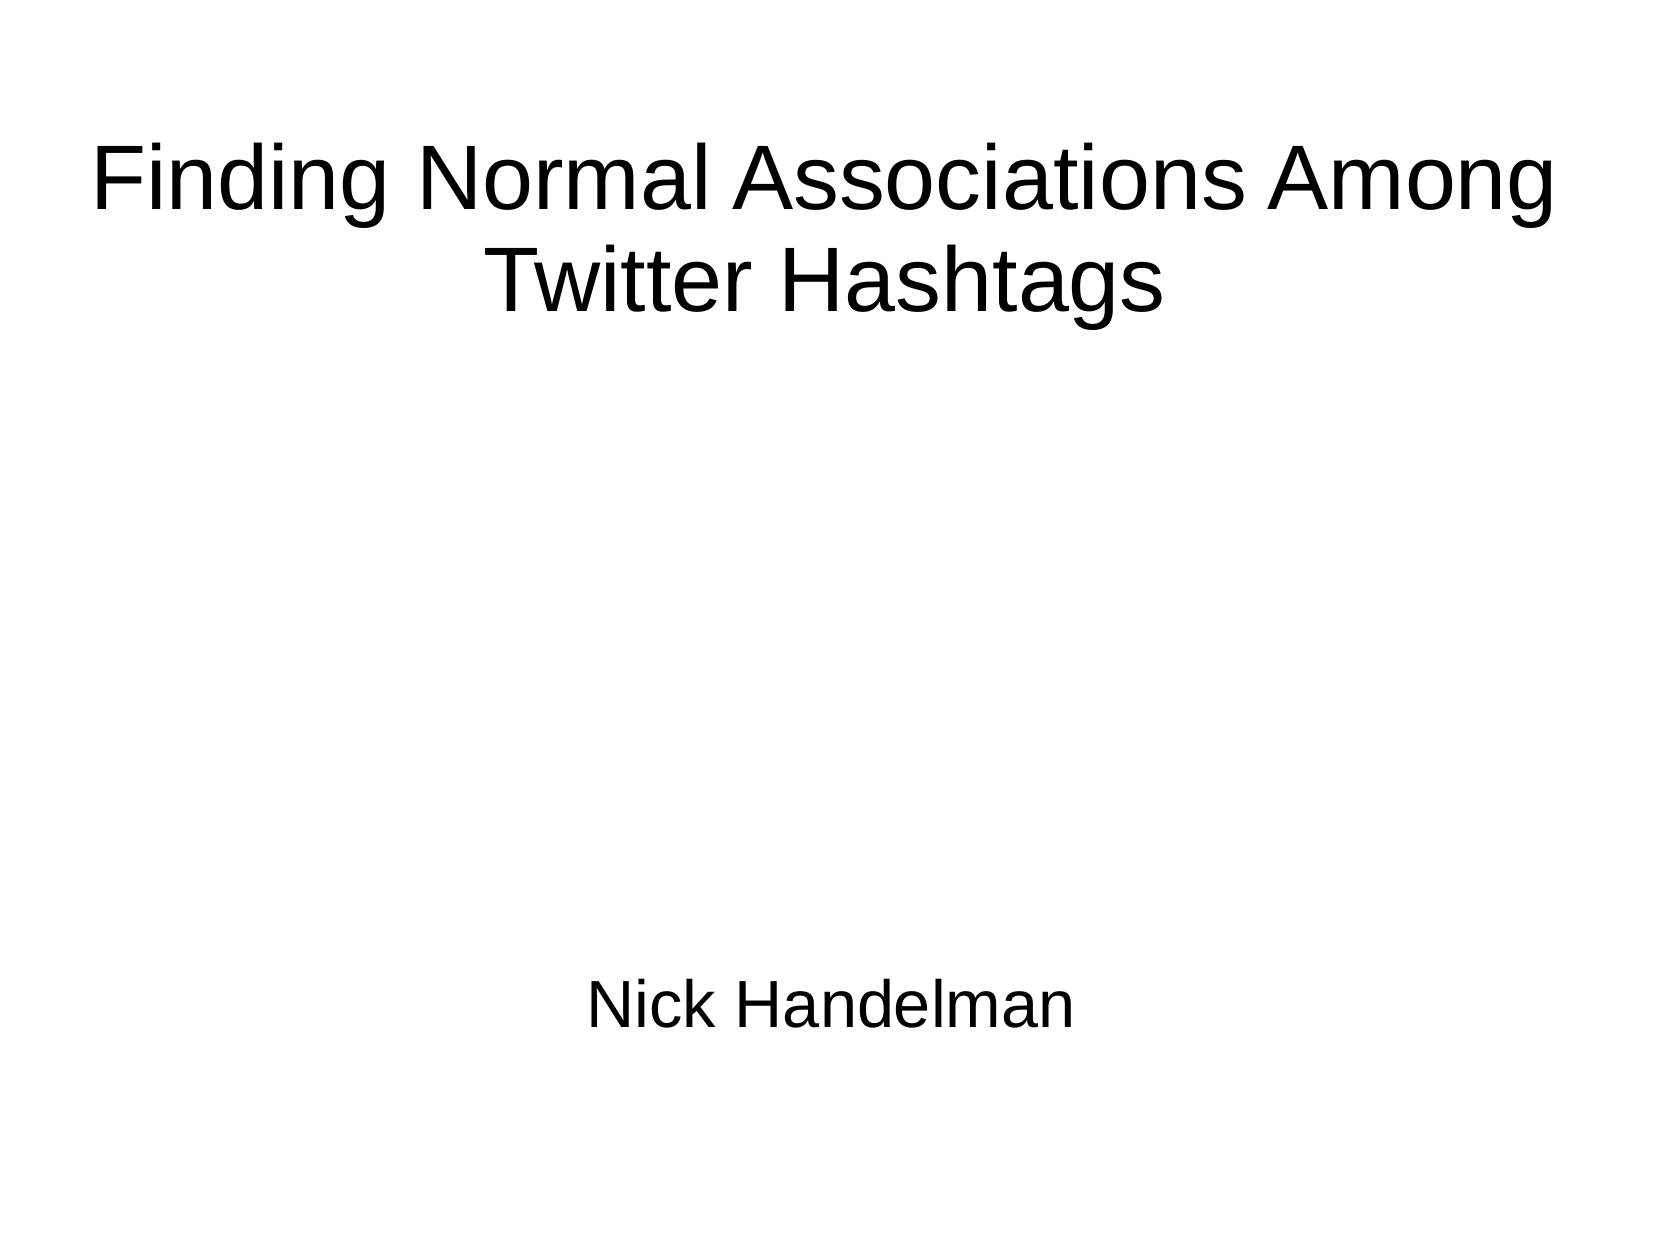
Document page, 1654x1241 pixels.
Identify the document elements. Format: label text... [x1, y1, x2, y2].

title Finding Normal Associations Among Twitter Hashtags [81, 126, 1570, 332]
subtitle Nick Handelman [86, 883, 1576, 1126]
